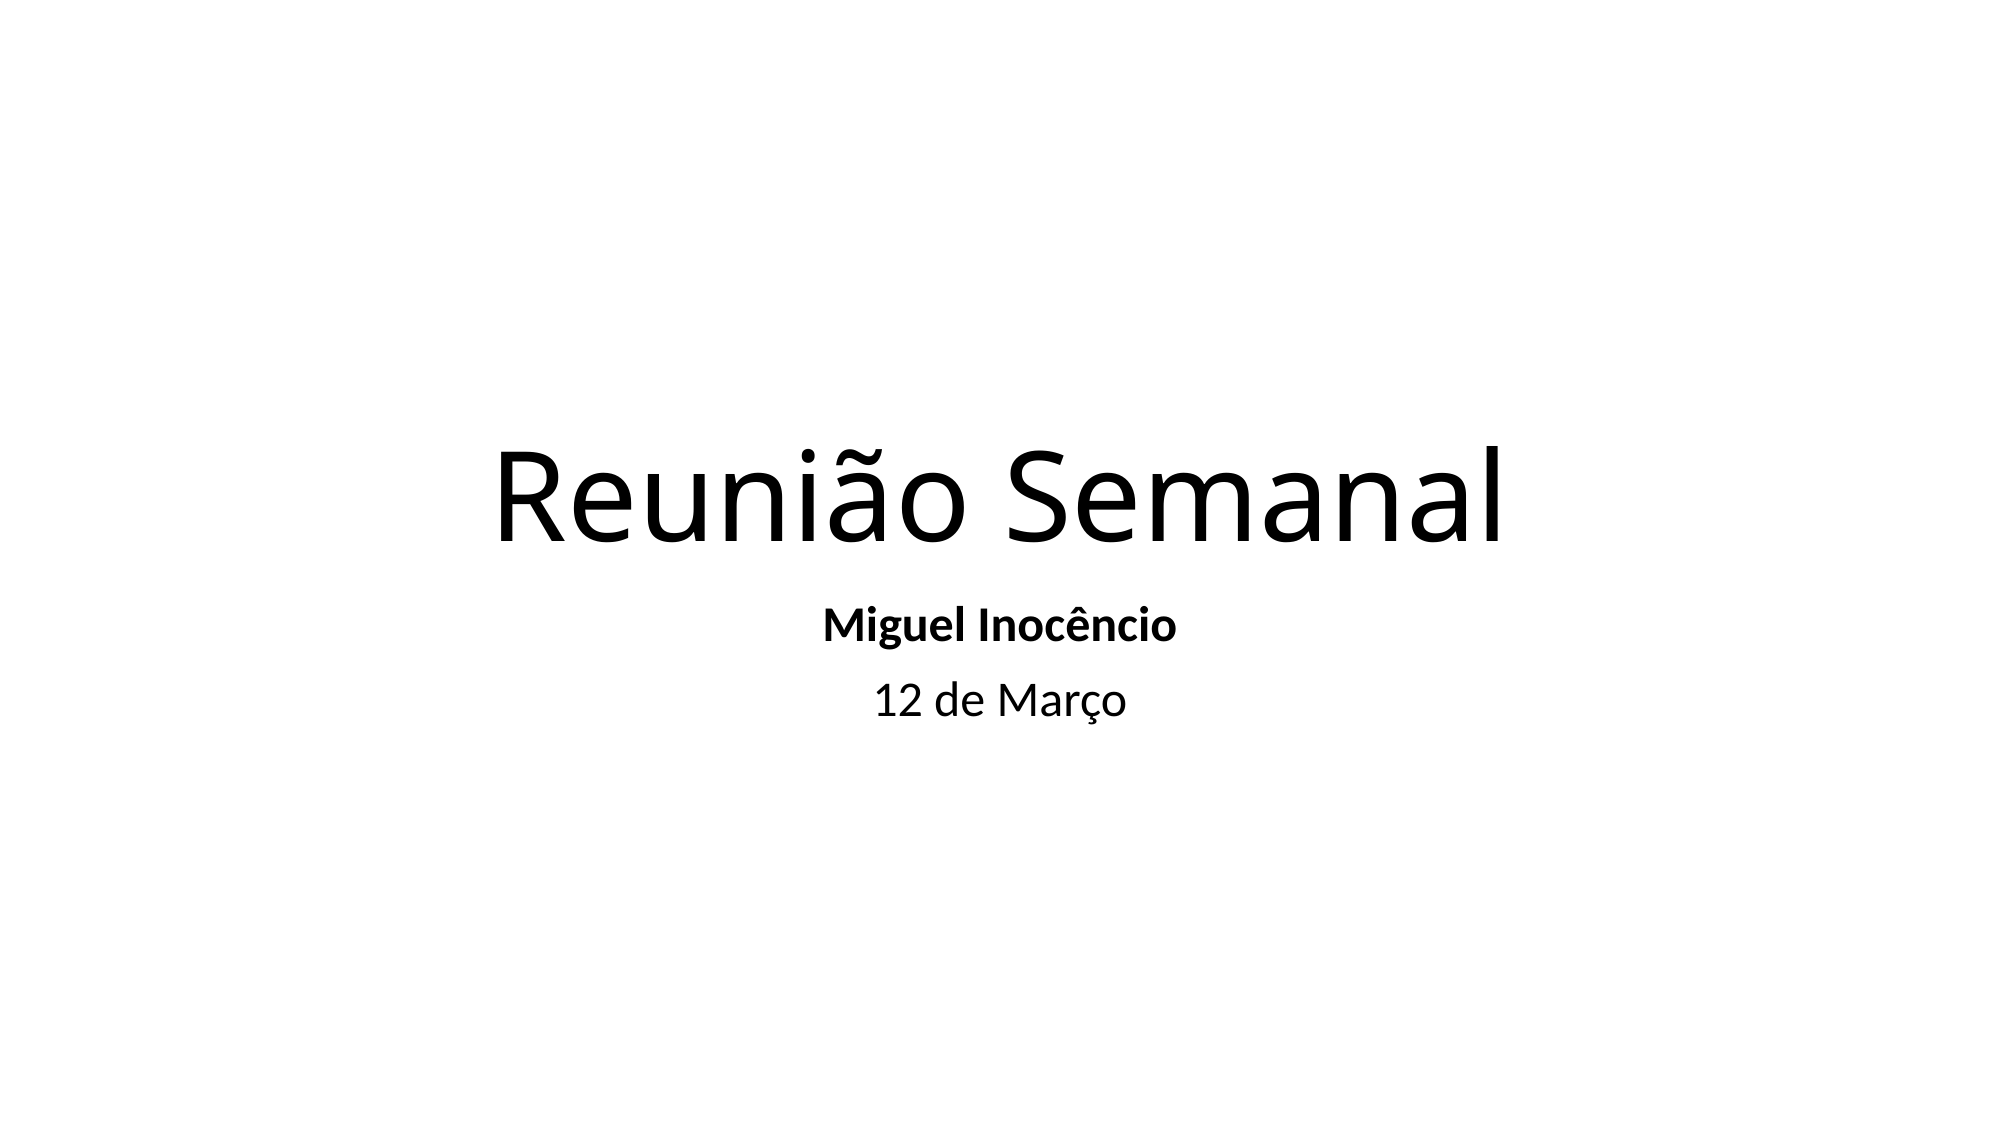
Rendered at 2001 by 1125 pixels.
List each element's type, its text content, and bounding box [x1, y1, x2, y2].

subtitle Miguel Inocêncio 12 de Março [249, 590, 1750, 863]
title Reunião Semanal [249, 184, 1750, 576]
